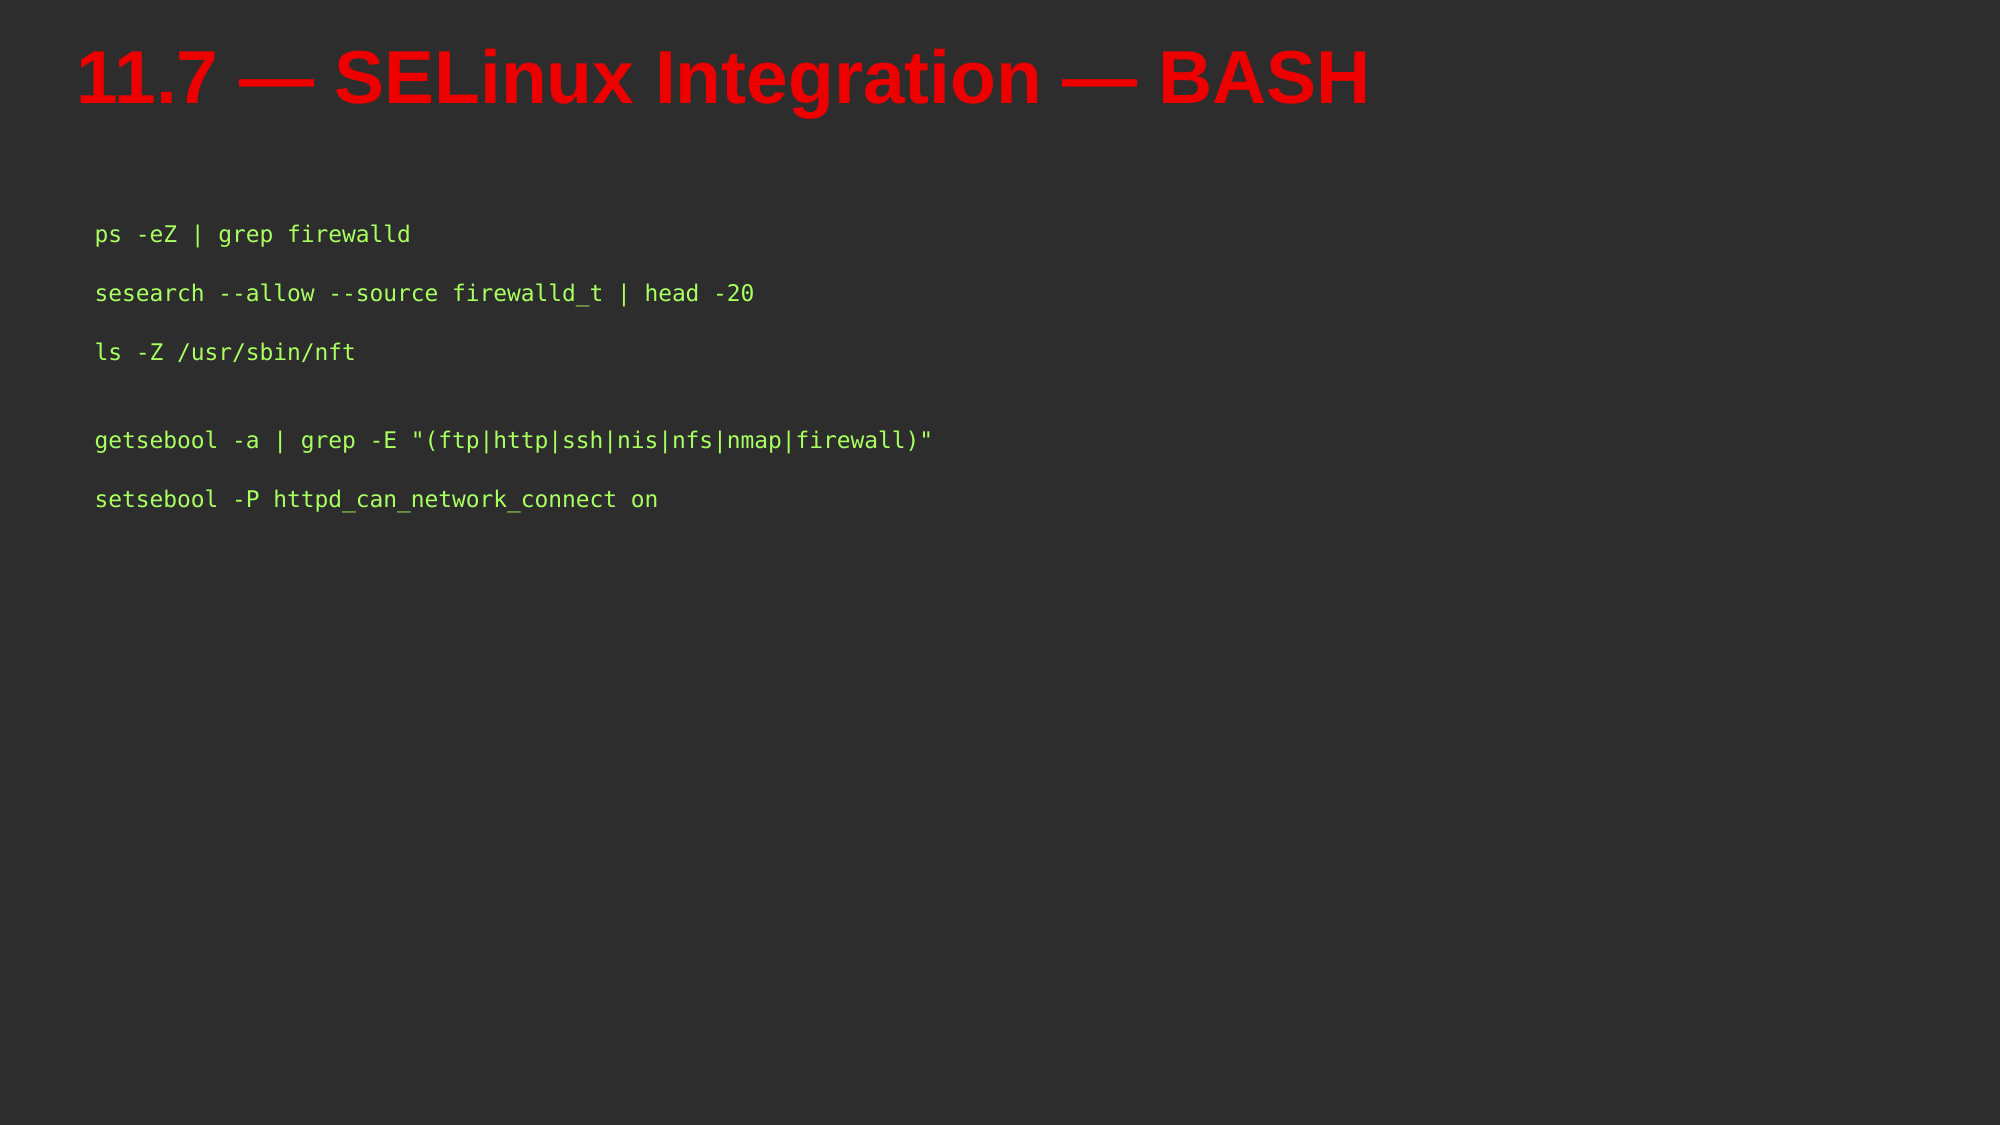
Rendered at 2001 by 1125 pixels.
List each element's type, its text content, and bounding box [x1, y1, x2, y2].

text_box 11.7 — SELinux Integration — BASH [59, 23, 1942, 178]
text_box ps -eZ | grep firewalld sesearch --allow --source firewalld_t | head -20 ls -Z /usr/sbin/nft getsebool -a | grep -E "(ftp|http|ssh|nis|nfs|nmap|firewall)" setsebool -P httpd_can_network_connect on [59, 194, 1942, 1093]
